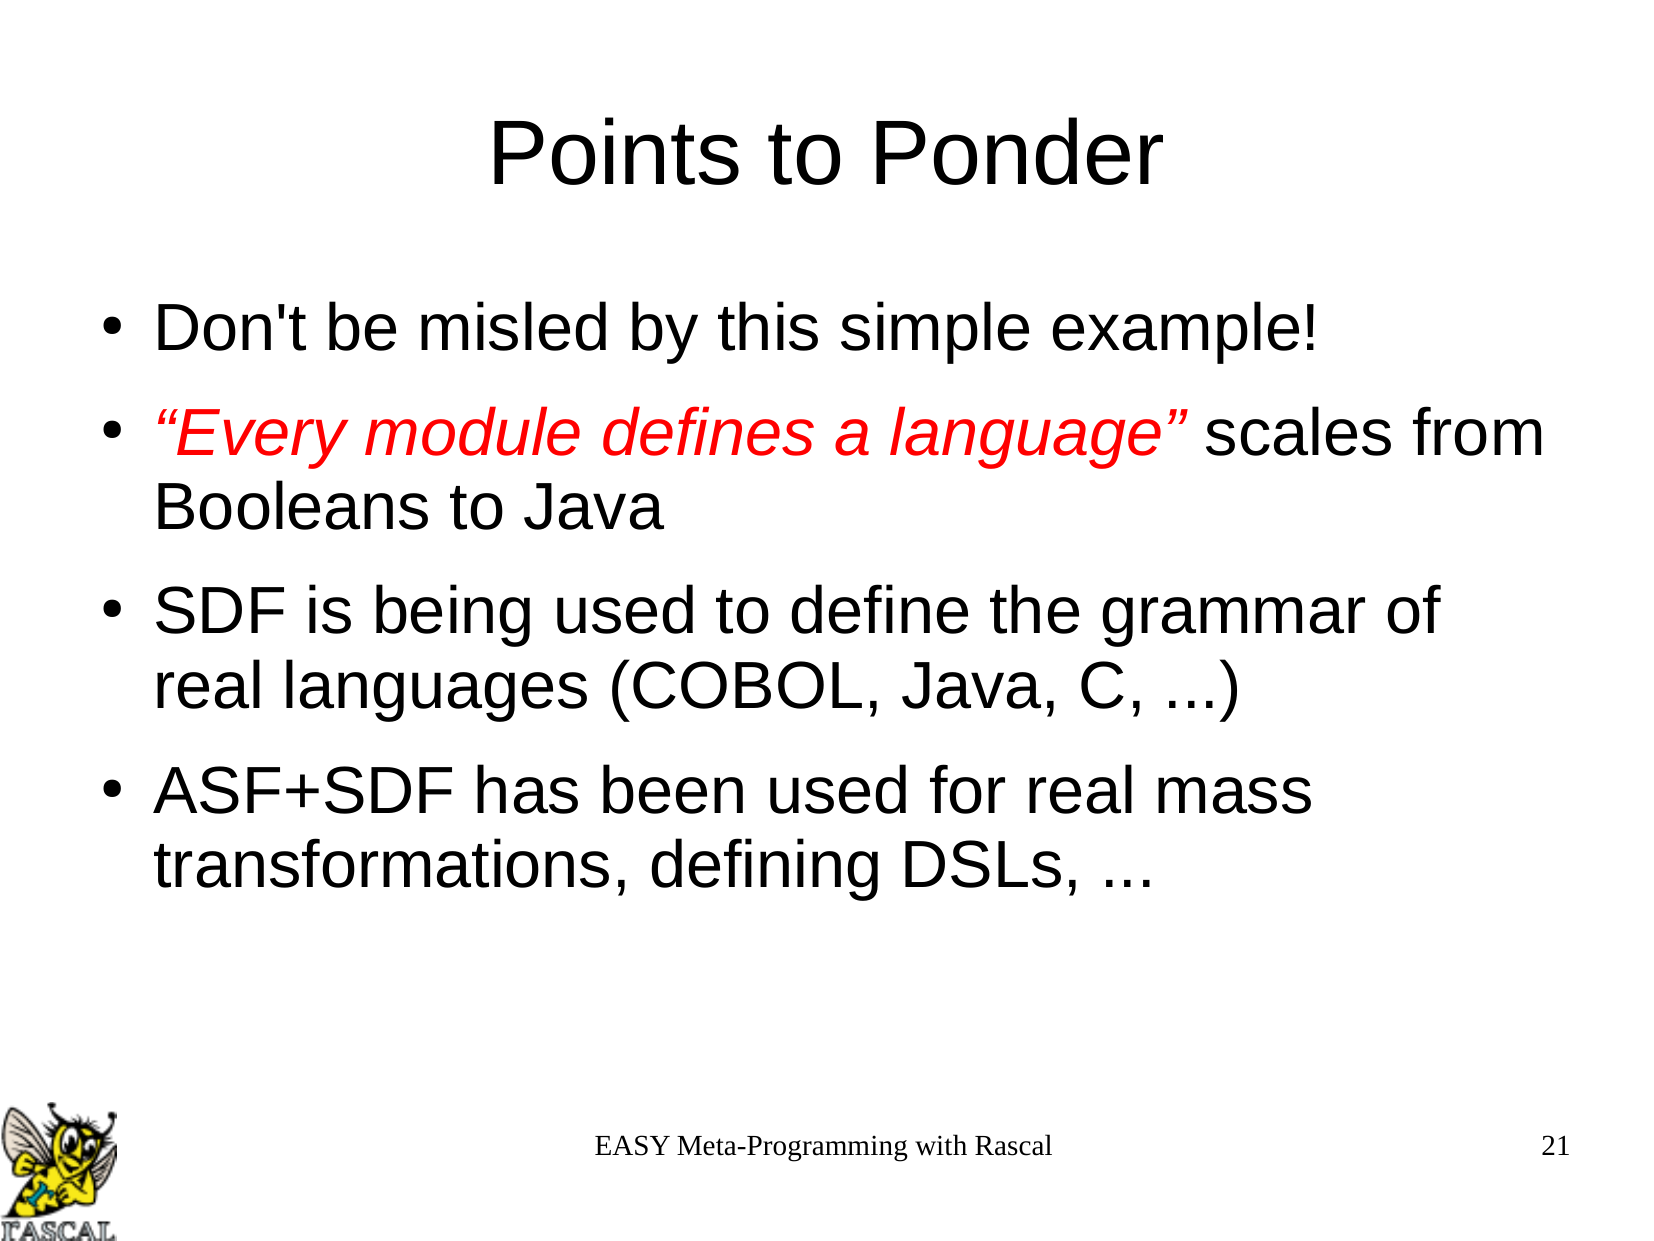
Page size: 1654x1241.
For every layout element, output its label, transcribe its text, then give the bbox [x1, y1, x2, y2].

list Don't be misled by this simple example! “Every module defines a language” scales from Booleans to Java SDF is being used to define the grammar of real languages (COBOL, Java, C, ...) ASF+SDF has been used for real mass transformations, defining DSLs, ... [82, 290, 1571, 1109]
title Points to Ponder [82, 49, 1571, 257]
picture [0, 1102, 117, 1241]
